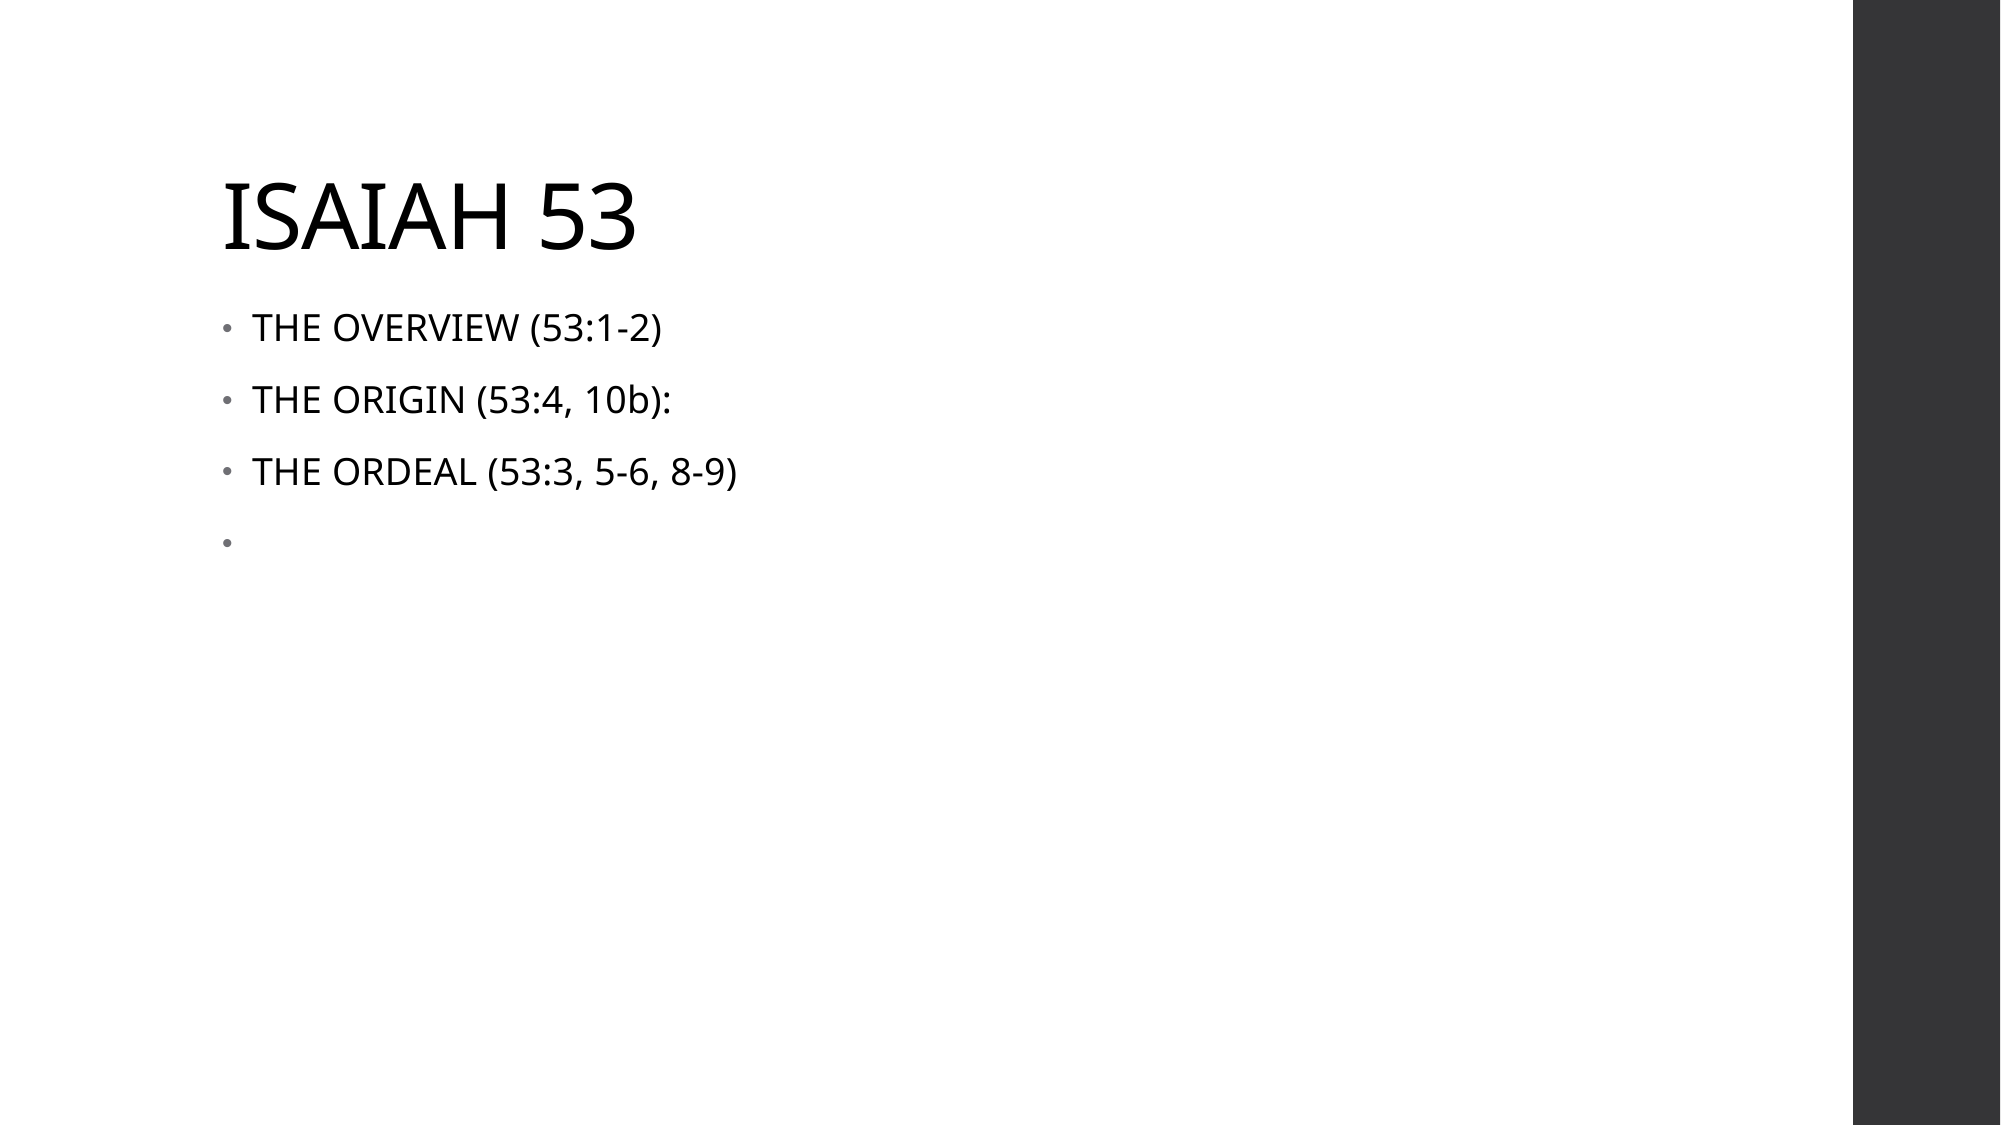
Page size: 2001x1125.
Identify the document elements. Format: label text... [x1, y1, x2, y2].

title ISAIAH 53 [206, 60, 1797, 278]
list THE OVERVIEW (53:1-2) THE ORIGIN (53:4, 10b): THE ORDEAL (53:3, 5-6, 8-9) [206, 299, 1617, 1014]
